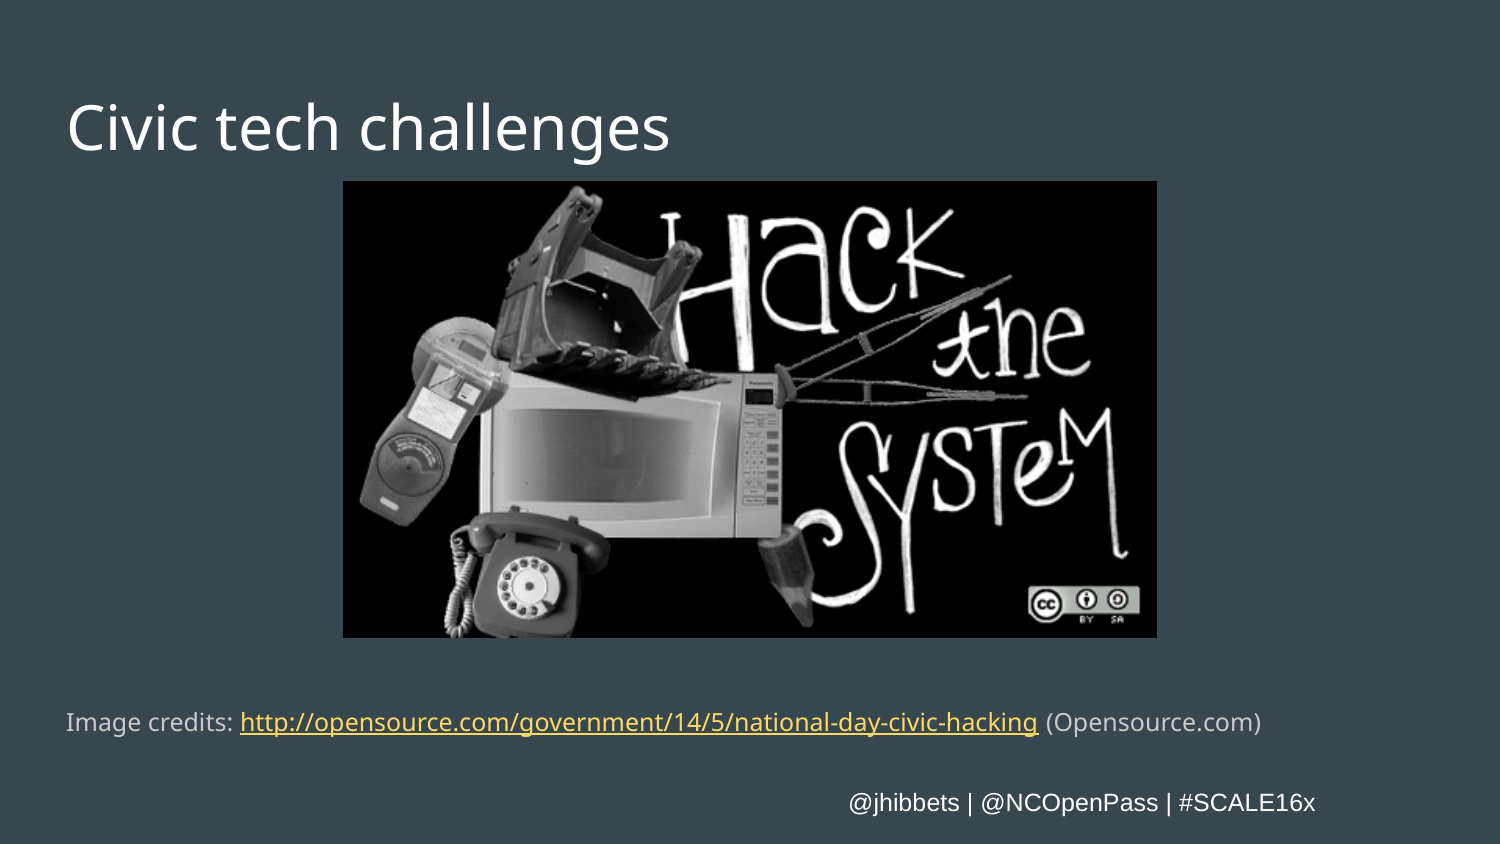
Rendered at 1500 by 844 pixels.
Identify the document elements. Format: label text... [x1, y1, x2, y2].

text_box Image credits: http://opensource.com/government/14/5/national-day-civic-hacking (Opensource.com) [51, 686, 1449, 750]
picture [343, 181, 1157, 638]
title Civic tech challenges [51, 72, 1449, 167]
